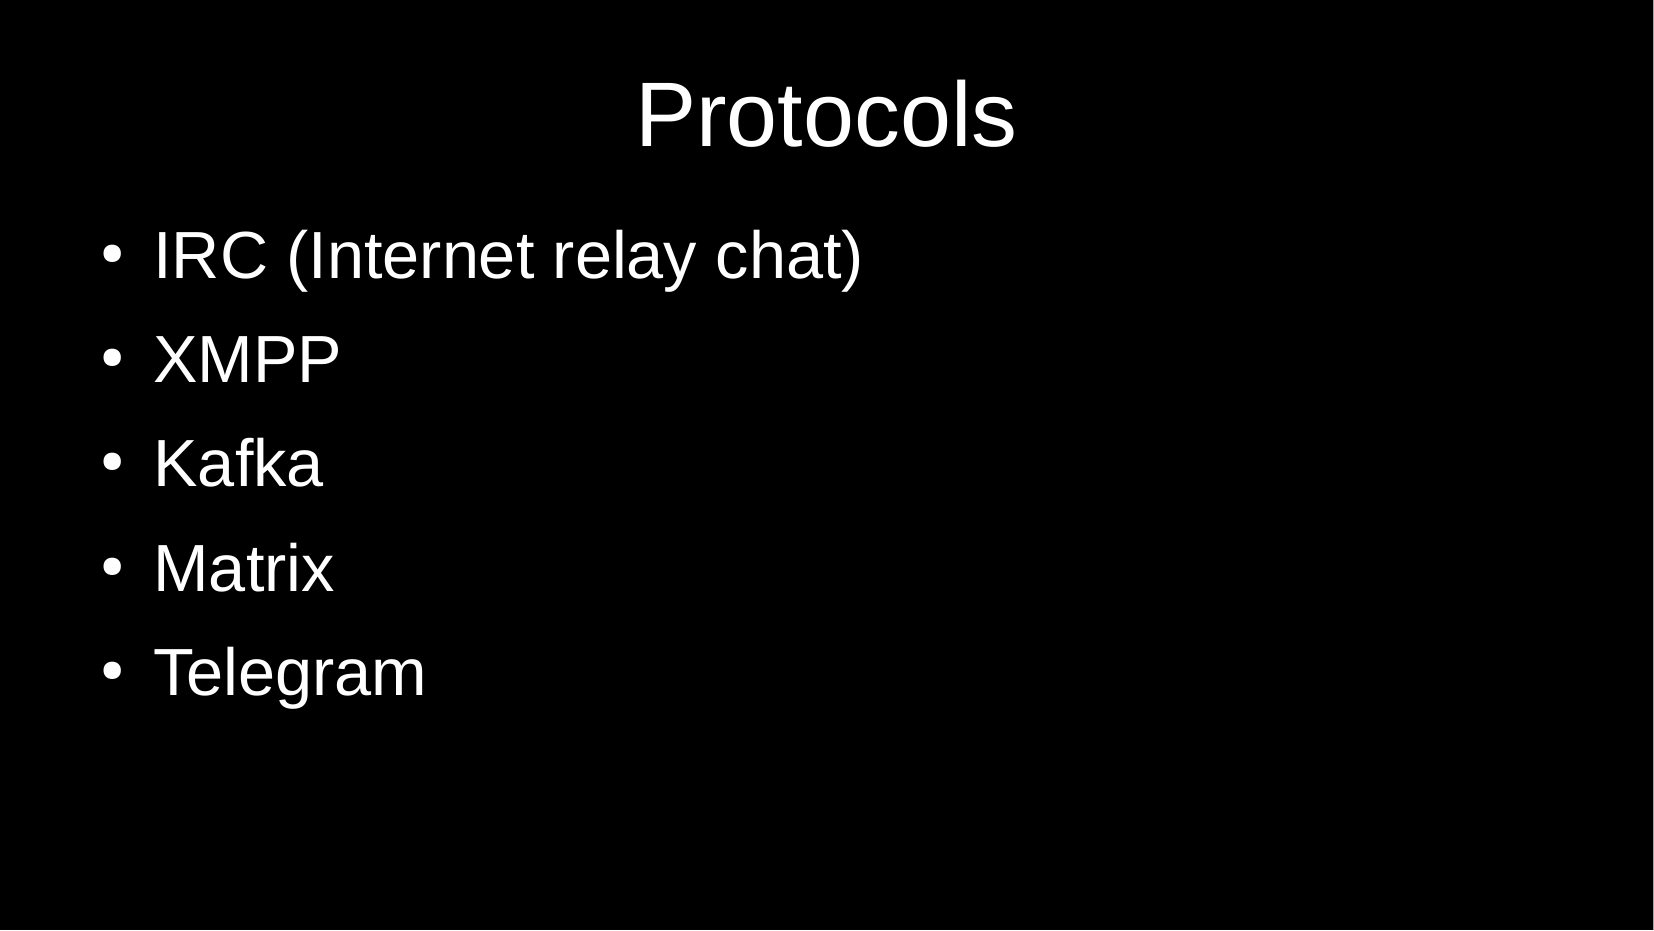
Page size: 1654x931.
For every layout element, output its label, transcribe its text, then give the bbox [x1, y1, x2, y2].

list IRC (Internet relay chat) XMPP Kafka Matrix Telegram [82, 217, 1571, 758]
title Protocols [82, 37, 1571, 193]
